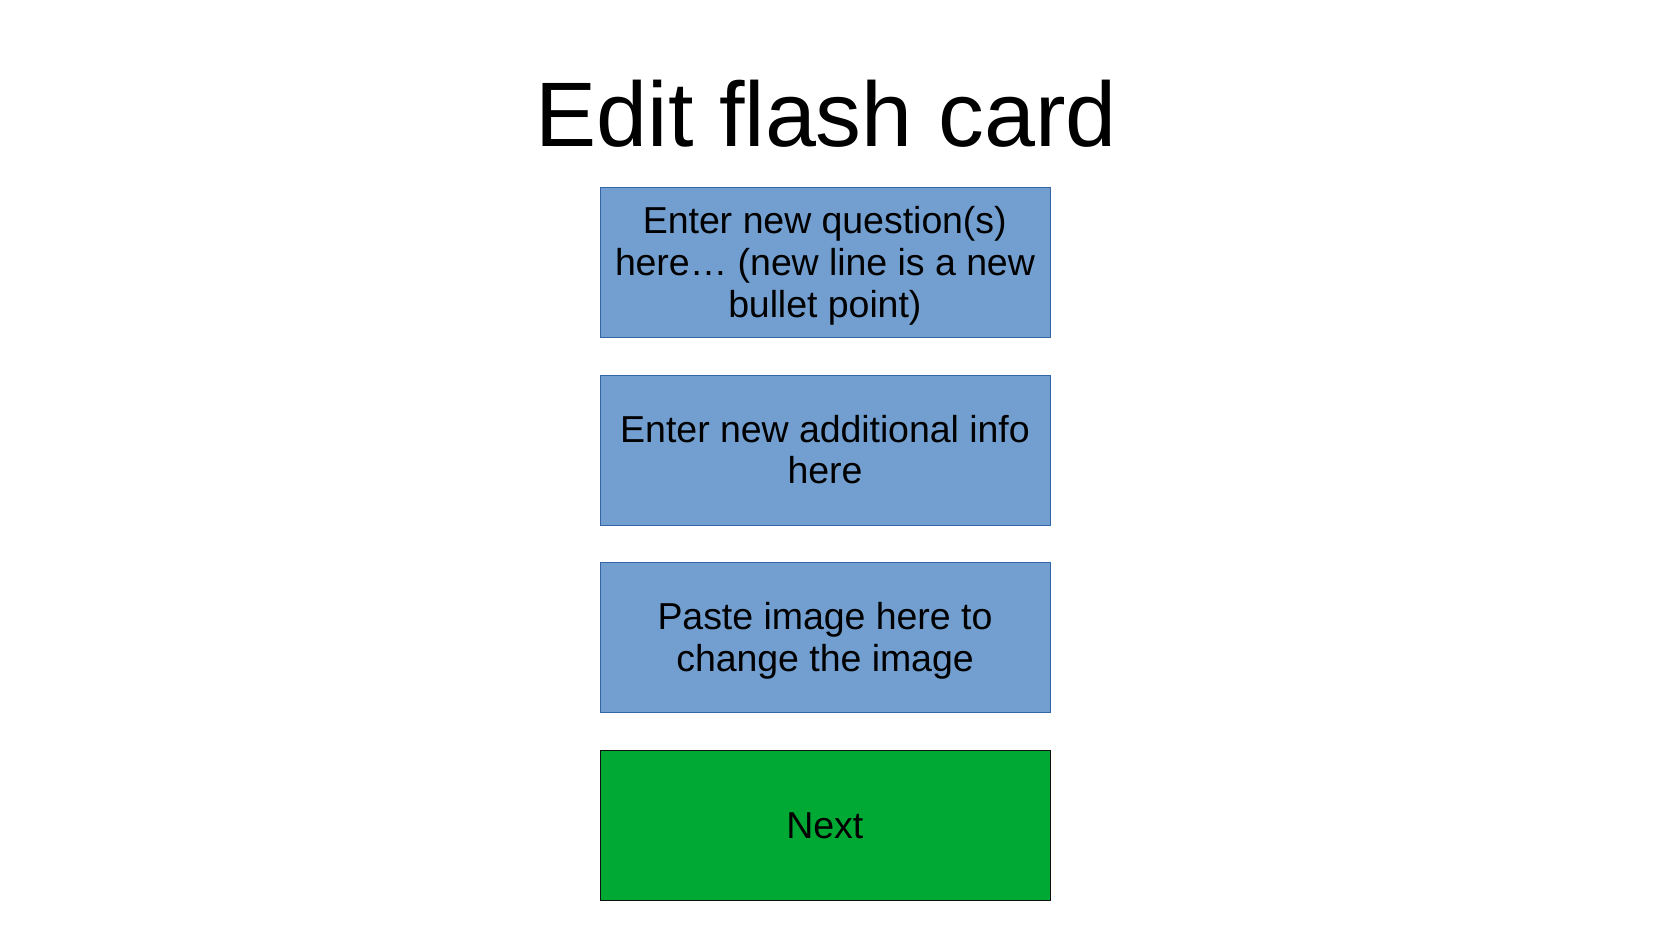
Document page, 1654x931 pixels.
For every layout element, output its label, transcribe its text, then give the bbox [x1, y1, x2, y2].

text_box Paste image here to change the image [600, 562, 1051, 713]
text_box Enter new question(s) here… (new line is a new bullet point) [600, 187, 1051, 338]
text_box Next [600, 750, 1051, 901]
text_box Enter new additional info here [600, 375, 1051, 526]
title Edit flash card [82, 37, 1571, 193]
